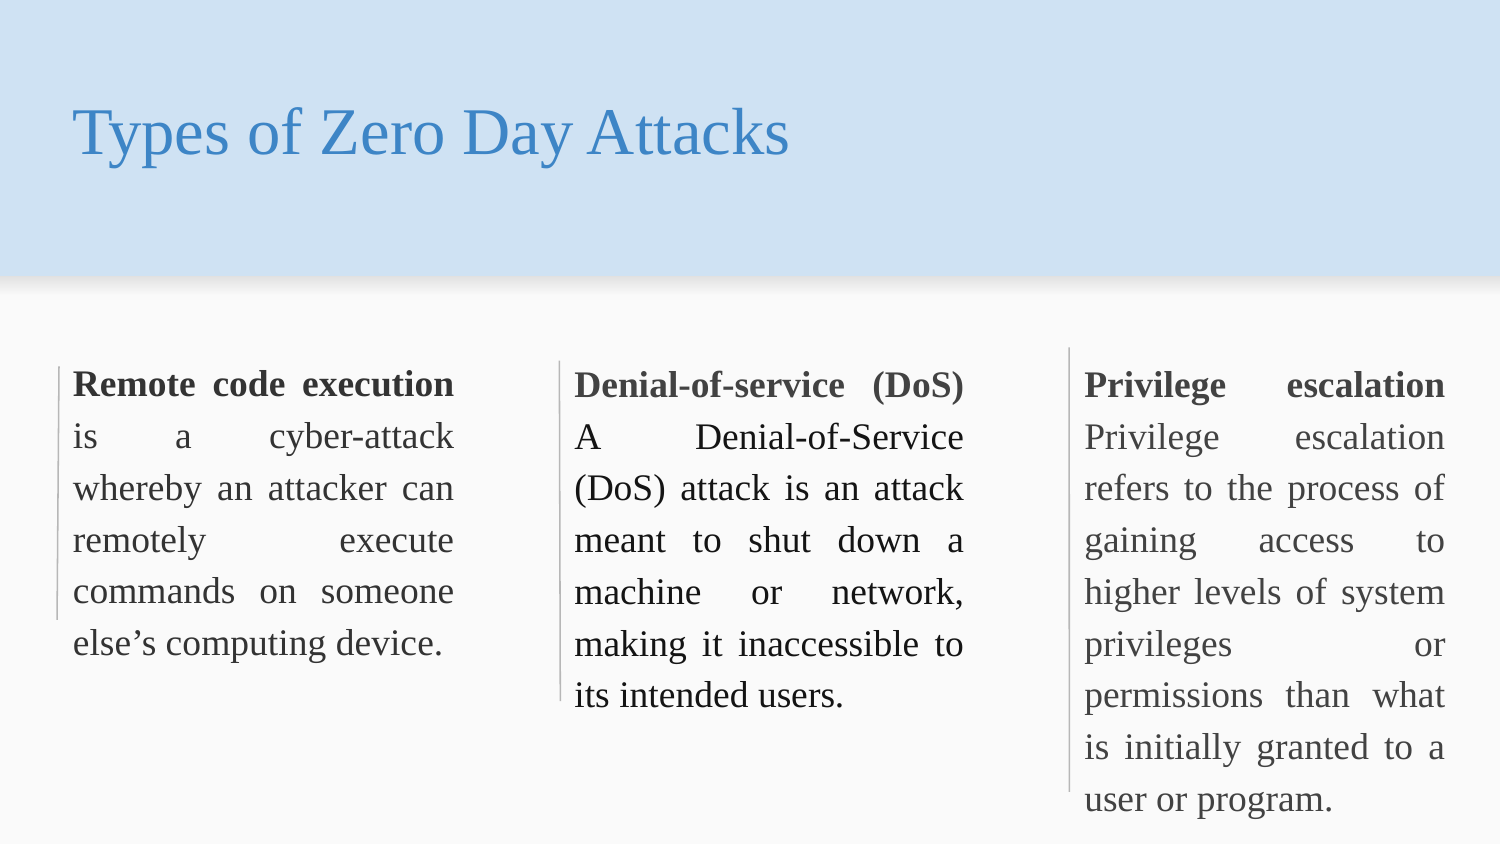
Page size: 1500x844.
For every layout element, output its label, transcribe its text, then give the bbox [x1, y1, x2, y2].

title Types of Zero Day Attacks [57, 56, 1406, 183]
list Privilege escalation Privilege escalation refers to the process of gaining access to higher levels of system privileges or permissions than what is initially granted to a user or program. [1069, 338, 1461, 434]
list Denial-of-service (DoS) A Denial-of-Service (DoS) attack is an attack meant to shut down a machine or network, making it inaccessible to its intended users. [559, 338, 980, 434]
list Remote code execution is a cyber-attack whereby an attacker can remotely execute commands on someone else’s computing device. [57, 337, 470, 507]
